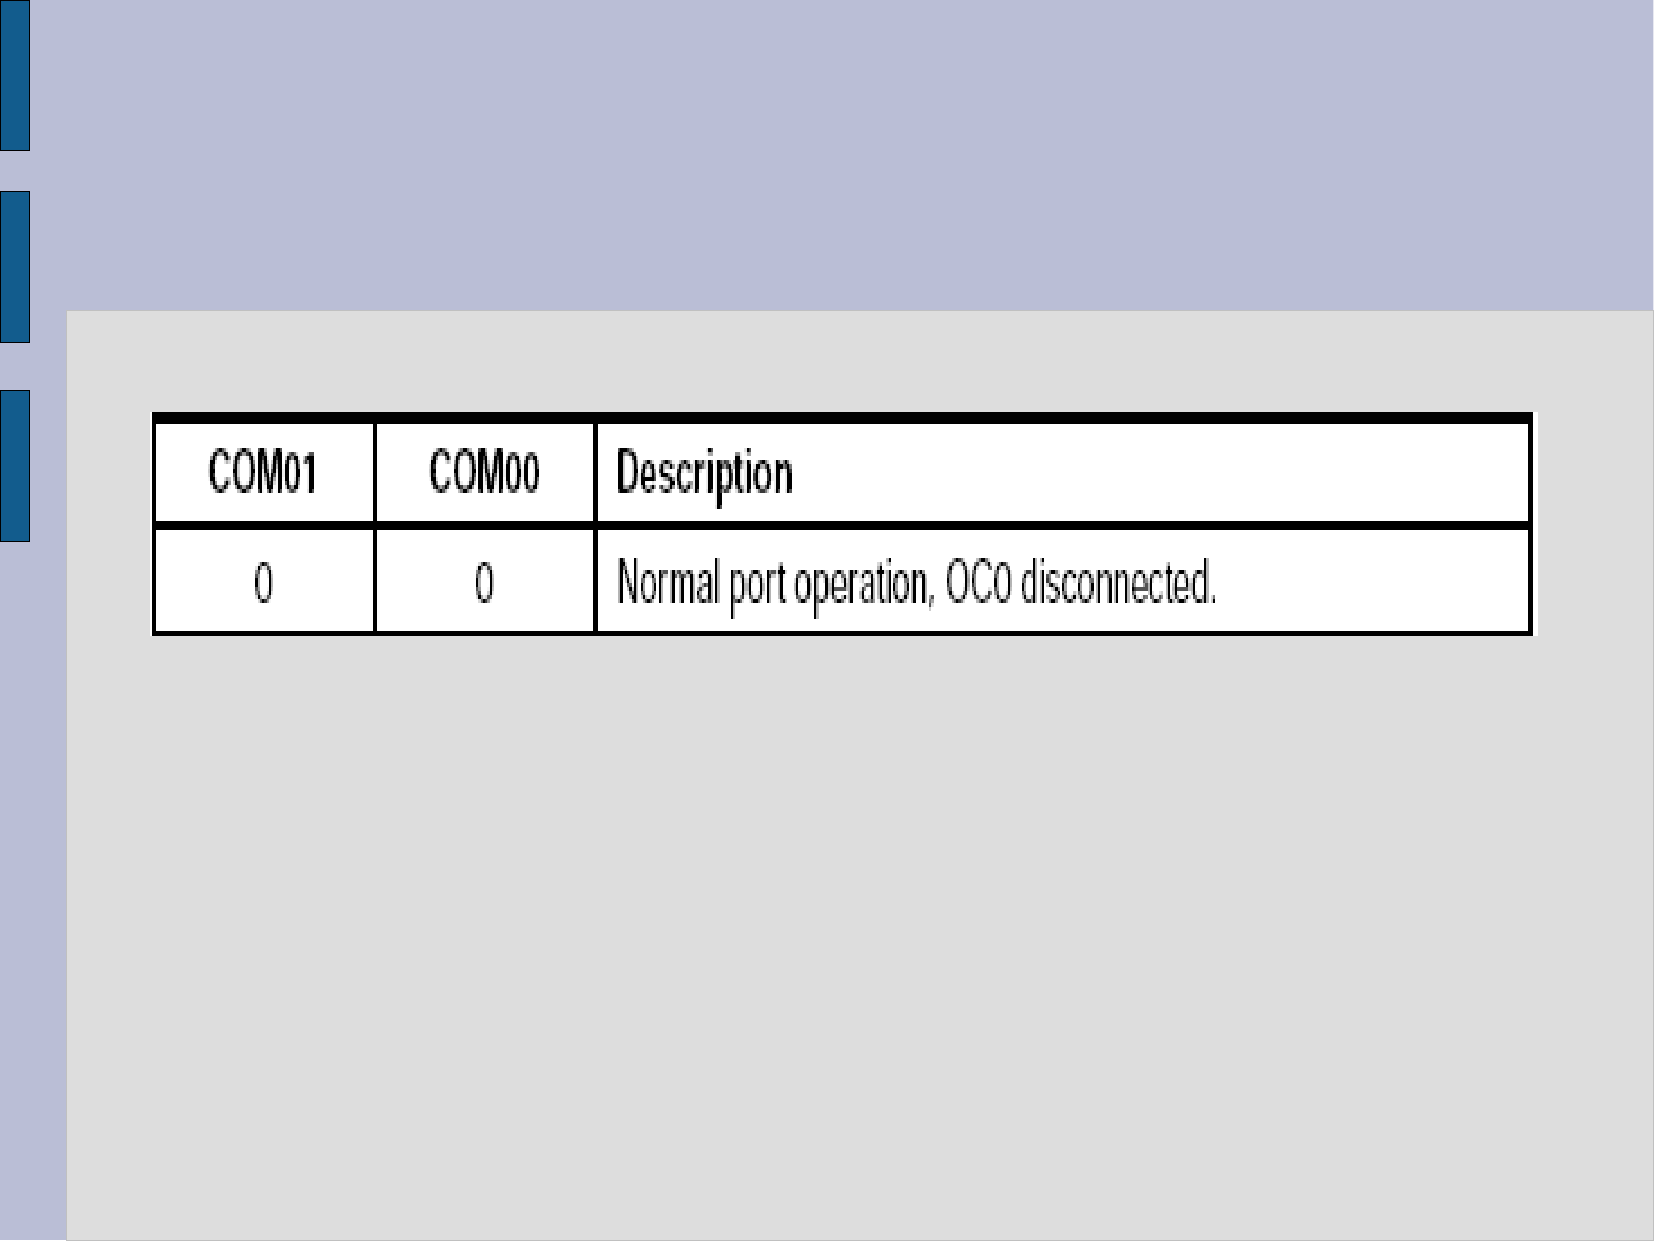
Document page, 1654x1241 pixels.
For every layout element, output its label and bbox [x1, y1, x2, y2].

picture [150, 412, 1538, 636]
